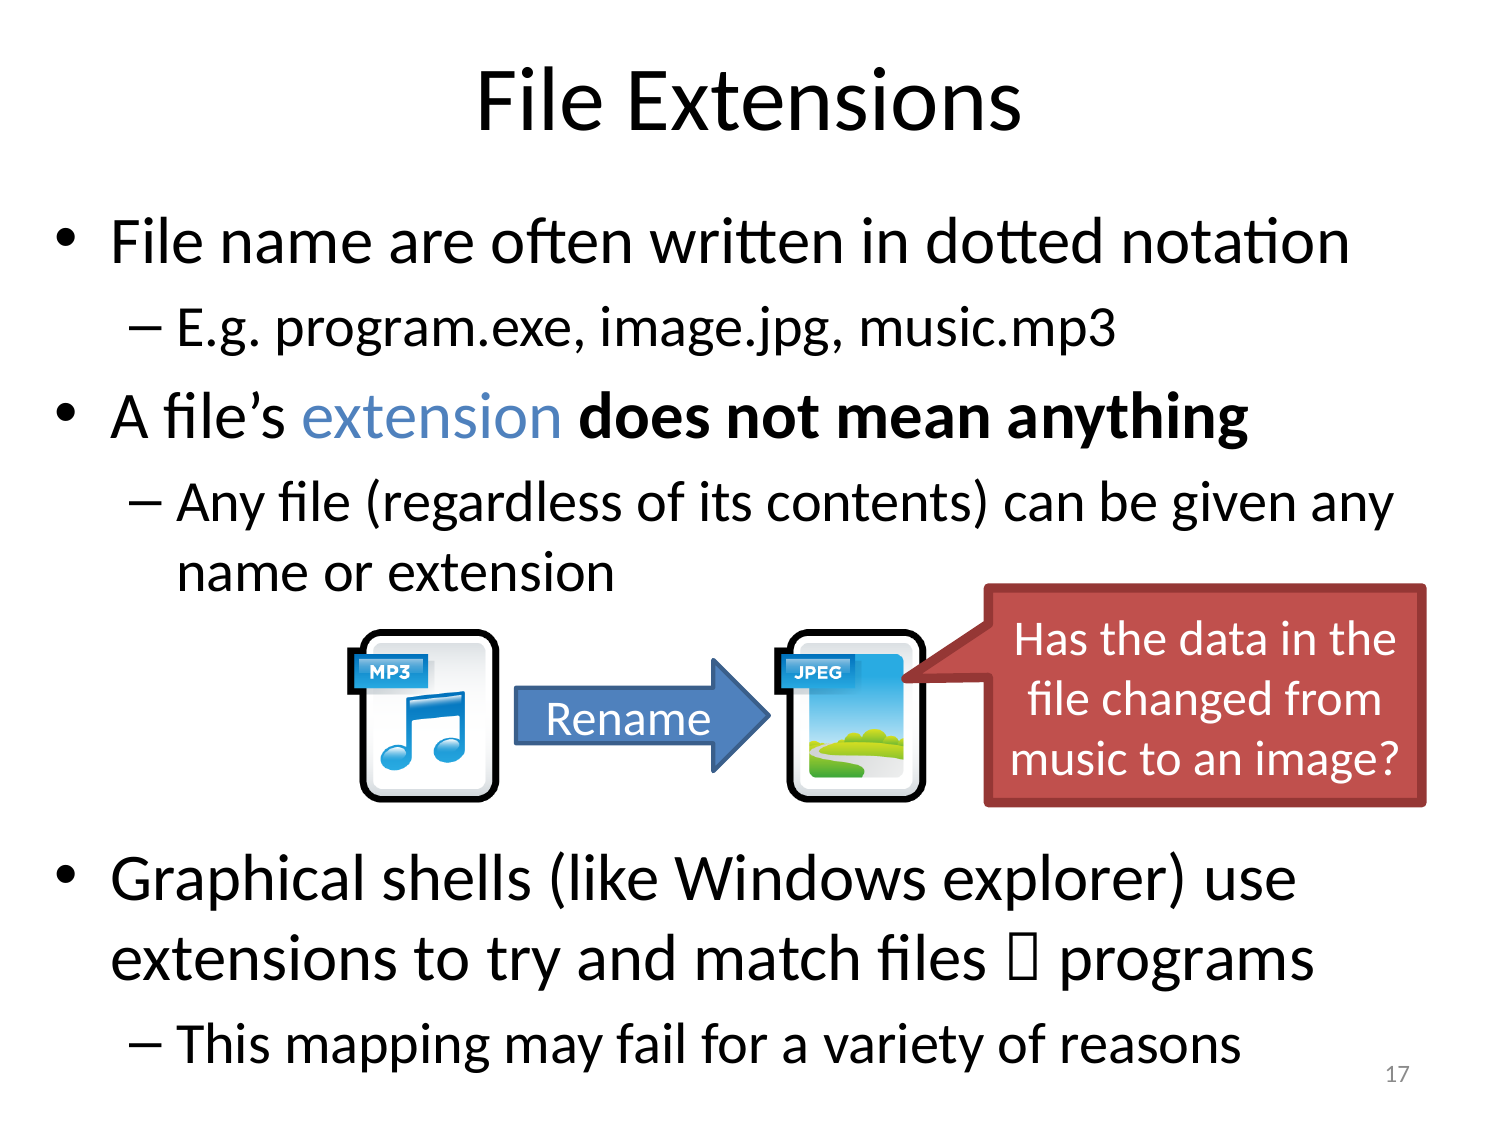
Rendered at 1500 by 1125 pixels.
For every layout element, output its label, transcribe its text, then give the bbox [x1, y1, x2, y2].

text_box Graphical shells (like Windows explorer) use extensions to try and match files  programs This mapping may fail for a variety of reasons [39, 826, 1463, 1124]
text_box Rename [516, 659, 769, 772]
text_box Has the data in the file changed from music to an image? [905, 587, 1422, 803]
list File name are often written in dotted notation E.g. program.exe, image.jpg, music.mp3 A file’s extension does not mean anything Any file (regardless of its contents) can be given any name or extension [39, 189, 1463, 632]
picture [768, 628, 944, 803]
picture [341, 628, 517, 803]
title File Extensions [75, 0, 1425, 188]
